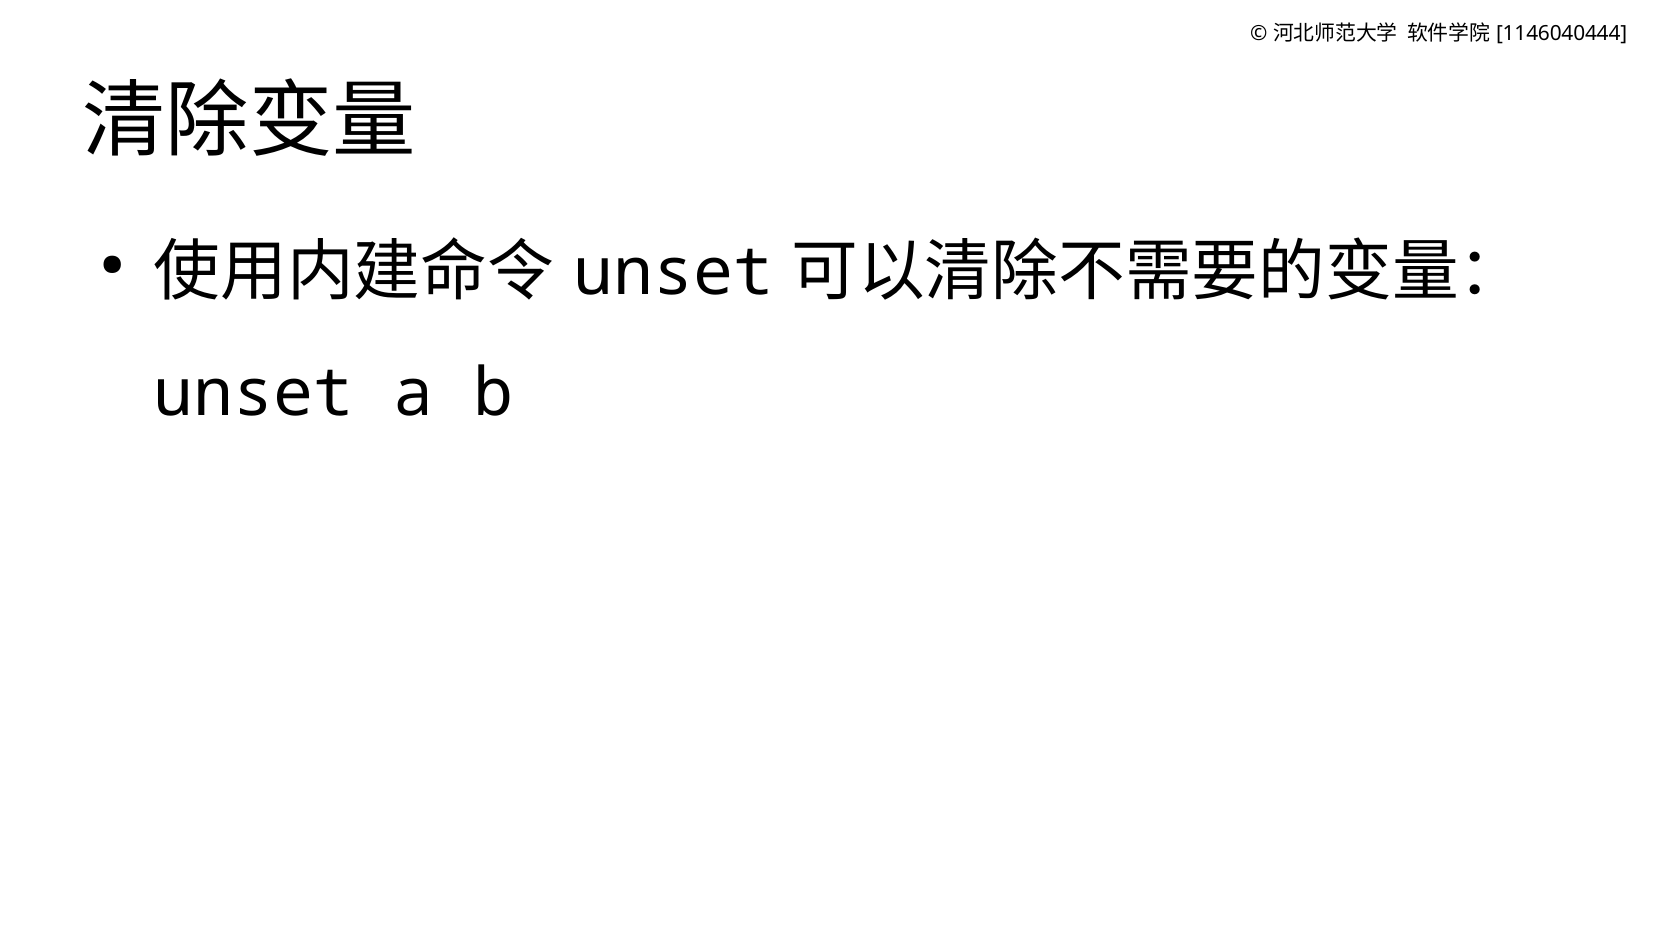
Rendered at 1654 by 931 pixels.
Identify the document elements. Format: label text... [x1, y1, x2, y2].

title 清除变量 [82, 37, 1571, 189]
list 使用内建命令unset可以清除不需要的变量： unset a b [82, 217, 1571, 758]
